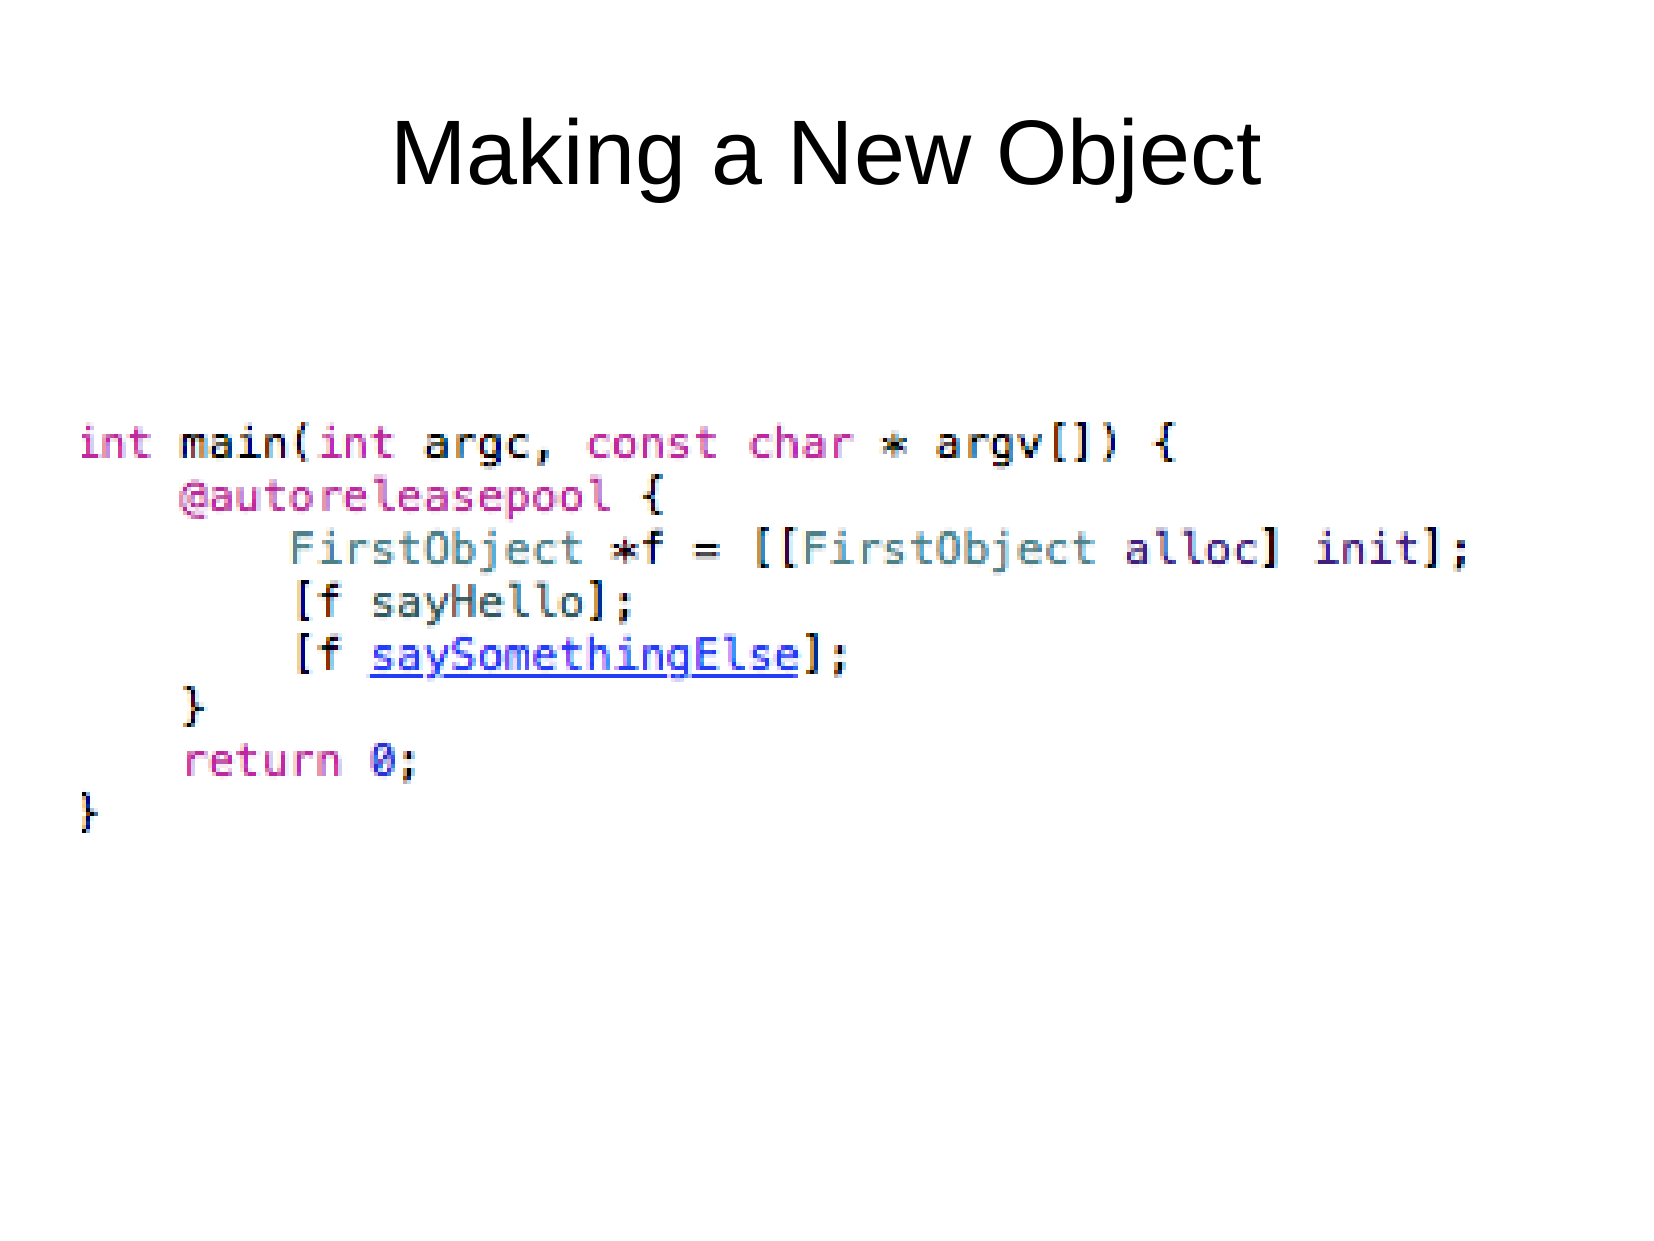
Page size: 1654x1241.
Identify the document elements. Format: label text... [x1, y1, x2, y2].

picture [82, 422, 1571, 878]
title Making a New Object [82, 49, 1571, 257]
